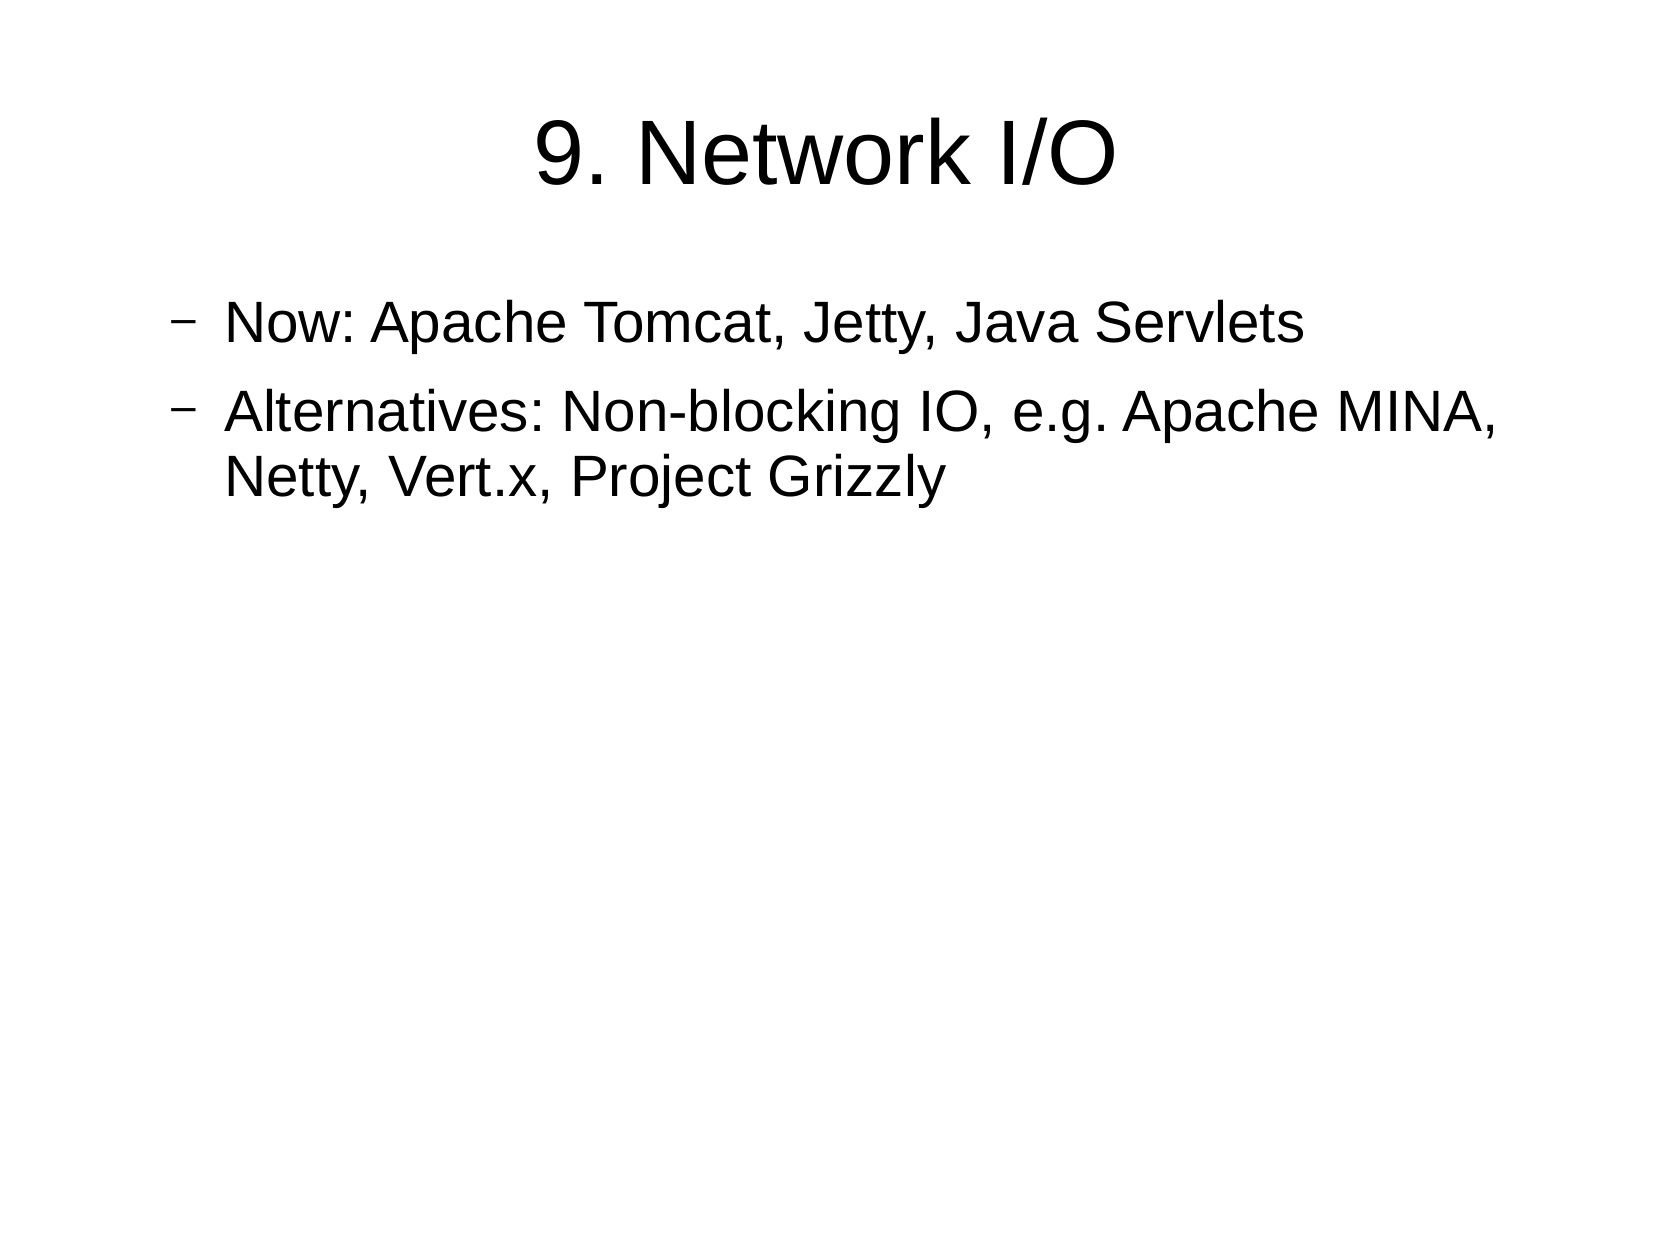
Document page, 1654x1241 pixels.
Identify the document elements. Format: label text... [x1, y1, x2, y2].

list Now: Apache Tomcat, Jetty, Java Servlets Alternatives: Non-blocking IO, e.g. Apache MINA, Netty, Vert.x, Project Grizzly [82, 290, 1571, 1010]
title 9. Network I/O [82, 49, 1571, 257]
